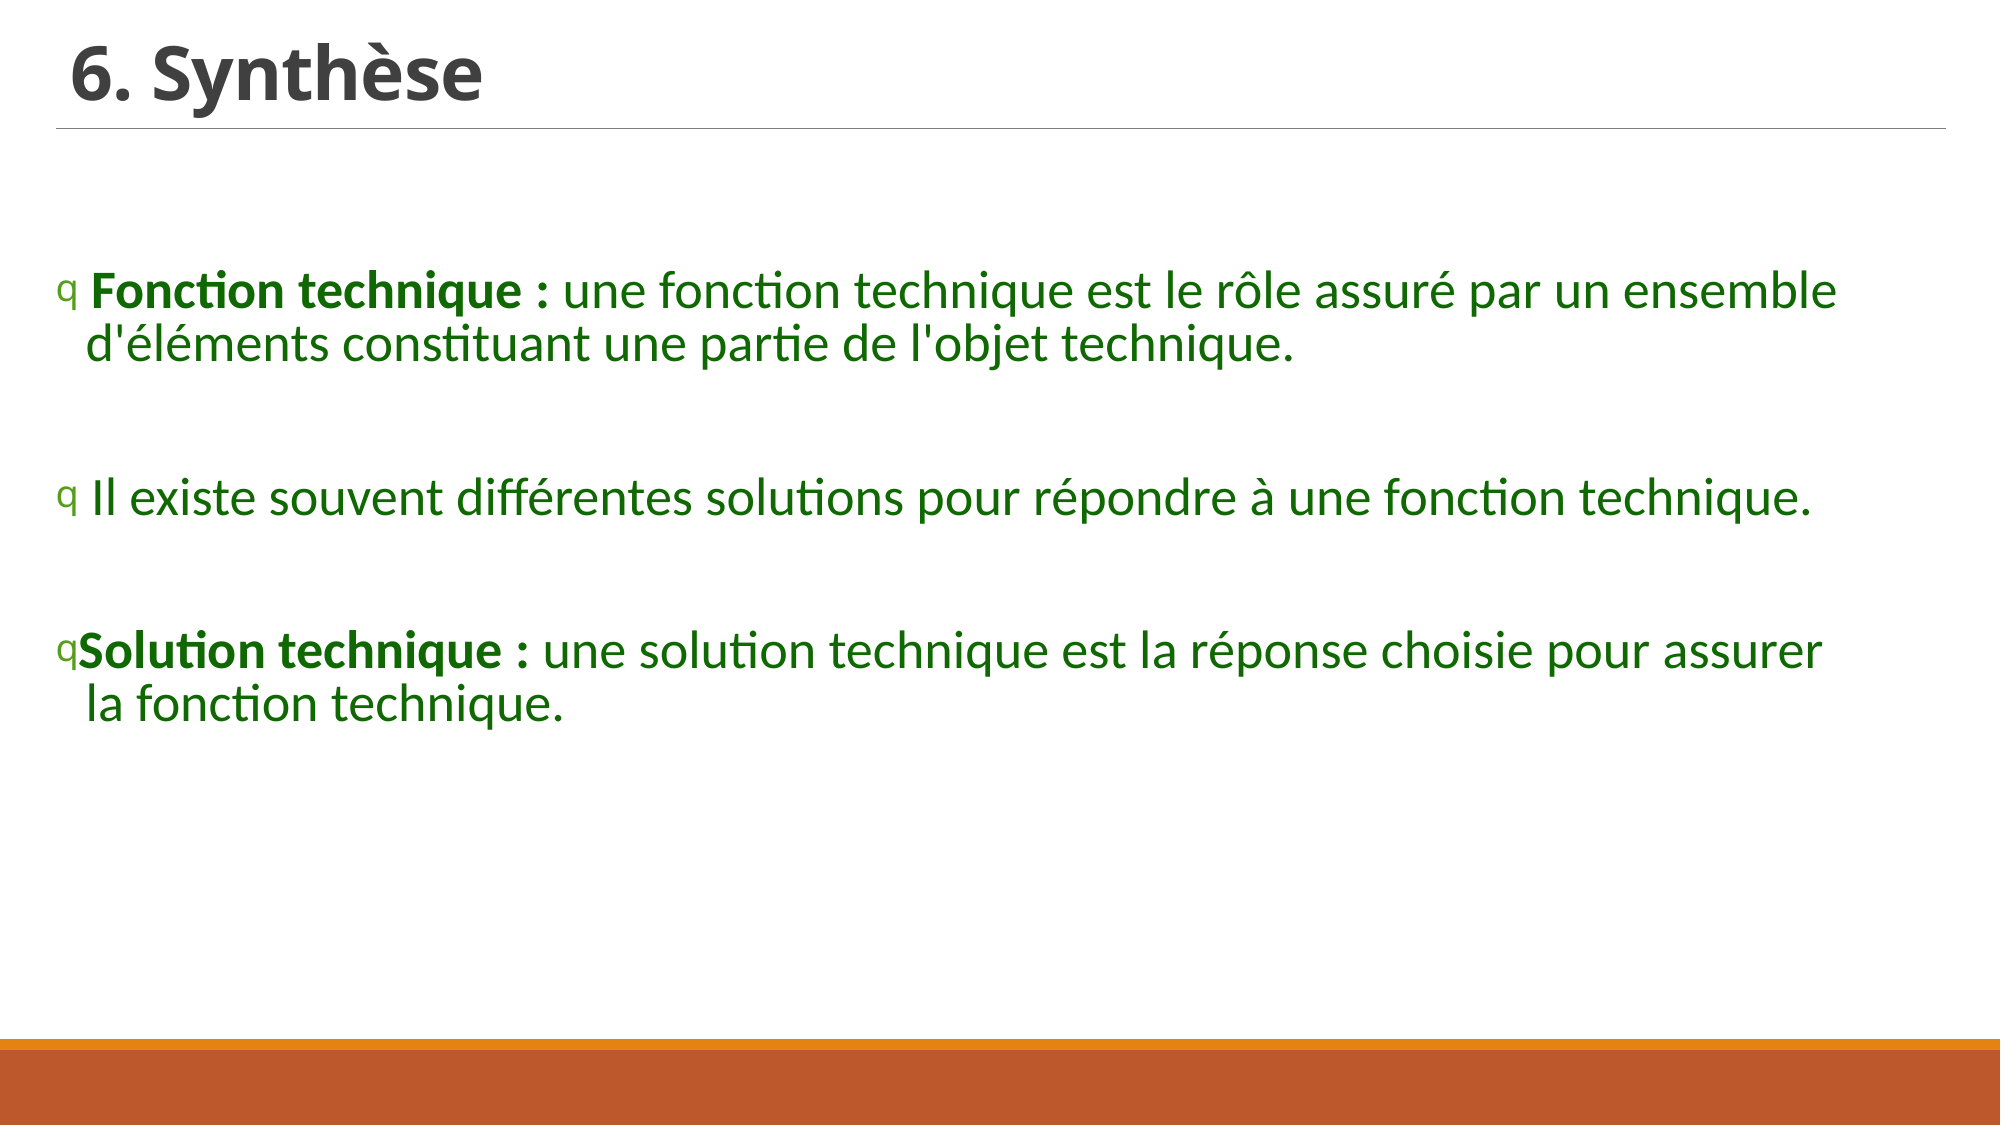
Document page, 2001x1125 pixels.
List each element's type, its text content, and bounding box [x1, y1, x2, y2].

list Fonction technique : une fonction technique est le rôle assuré par un ensemble d'éléments constituant une partie de l'objet technique. Il existe souvent différentes solutions pour répondre à une fonction technique. Solution technique : une solution technique est la réponse choisie pour assurer la fonction technique. [55, 259, 1867, 993]
title 6. Synthèse [55, 0, 1949, 124]
